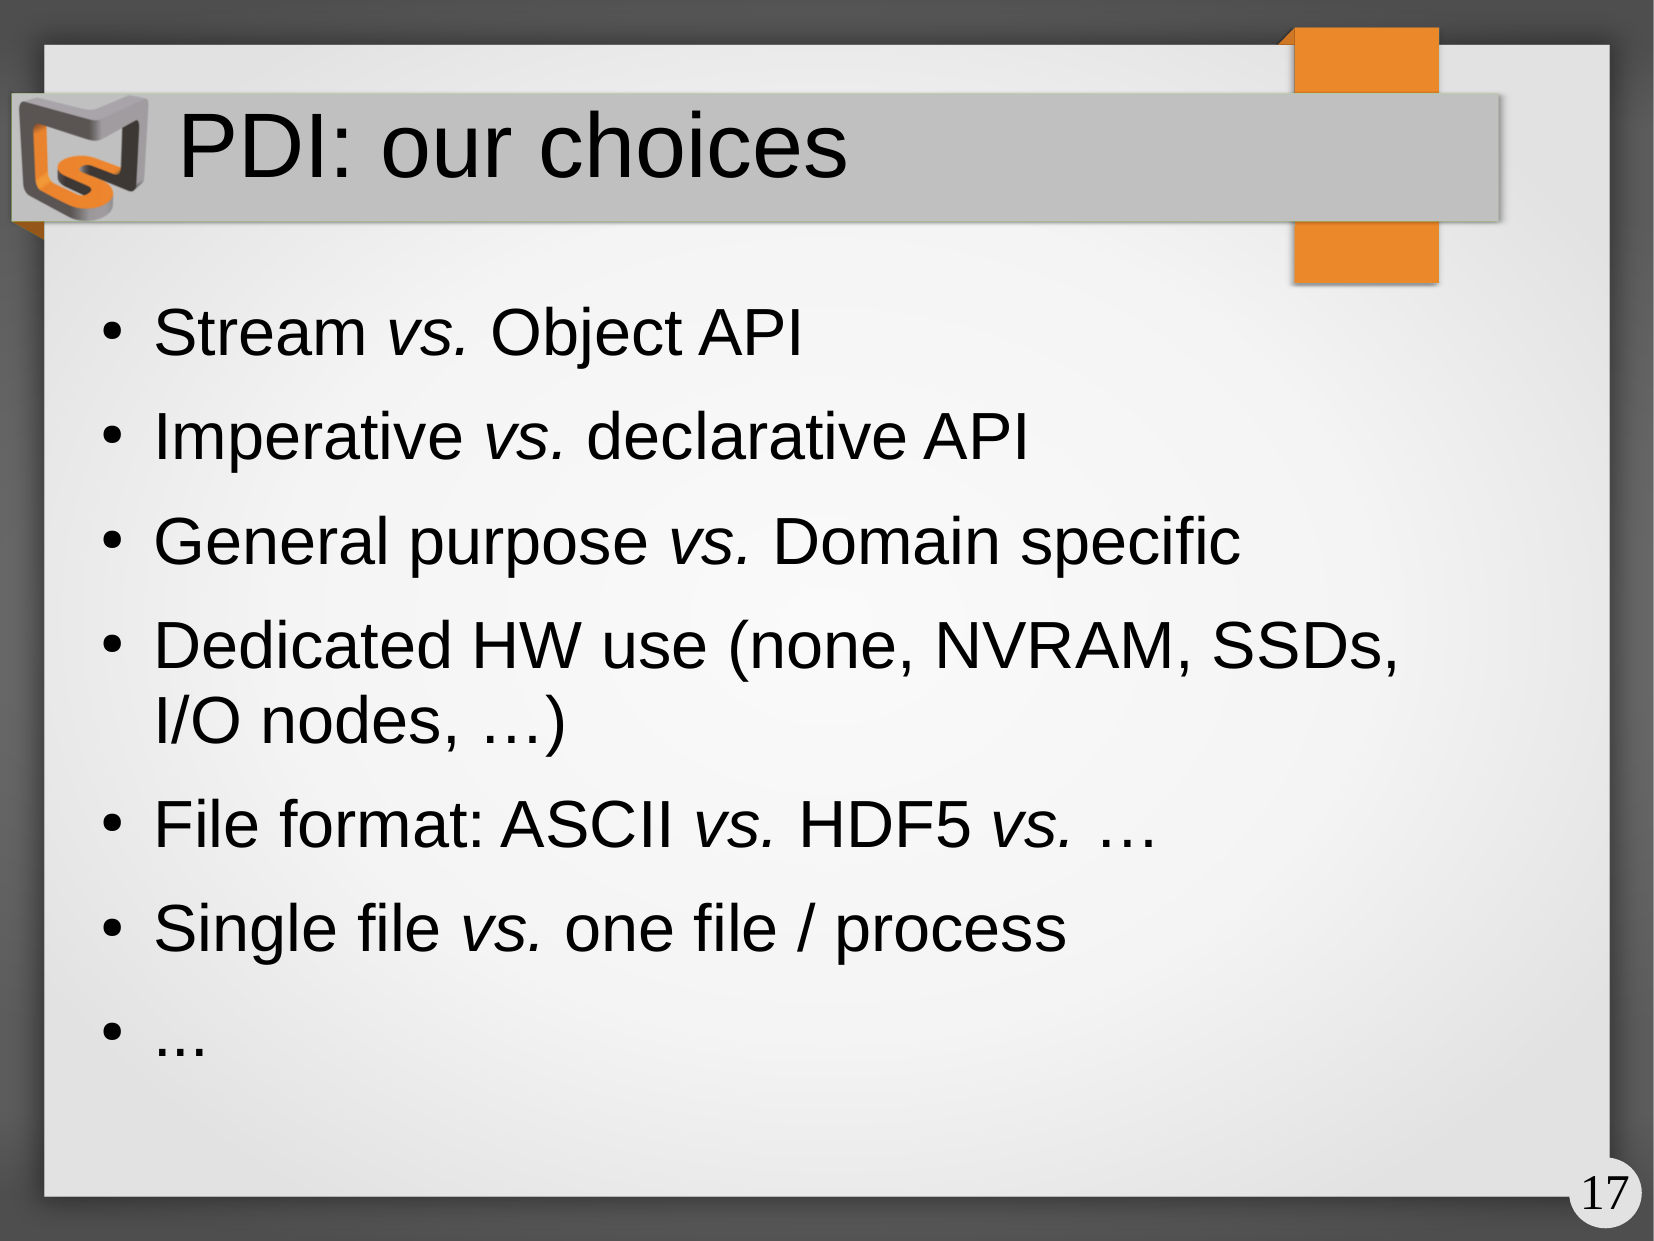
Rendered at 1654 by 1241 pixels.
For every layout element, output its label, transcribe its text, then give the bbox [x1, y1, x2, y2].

title PDI: our choices [177, 94, 1477, 213]
picture [0, 0, 1654, 1241]
list Stream vs. Object API Imperative vs. declarative API General purpose vs. Domain specific Dedicated HW use (none, NVRAM, SSDs, I/O nodes, …) File format: ASCII vs. HDF5 vs. … Single file vs. one file / process ... [82, 295, 1571, 1122]
